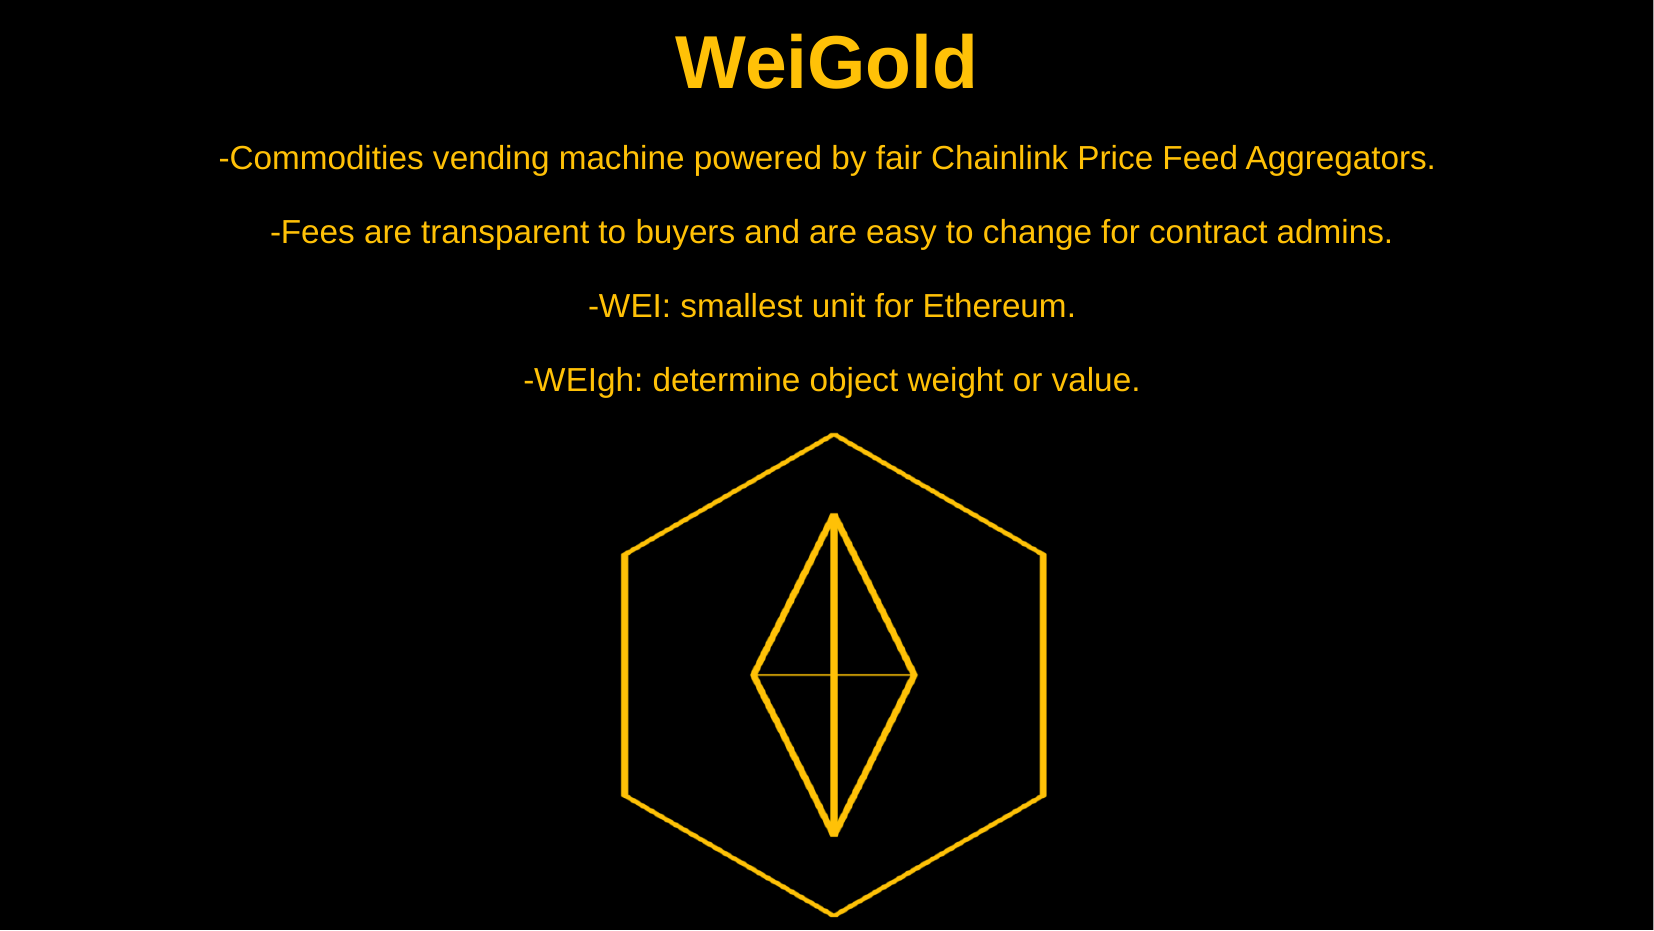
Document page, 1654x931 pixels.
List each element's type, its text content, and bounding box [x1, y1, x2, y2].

picture [616, 481, 1051, 923]
title WeiGold [82, 0, 1571, 131]
text_box -Commodities vending machine powered by fair Chainlink Price Feed Aggregators. -Fees are transparent to buyers and are easy to change for contract admins. -WEI: smallest unit for Ethereum. -WEIgh: determine object weight or value. [30, 131, 1636, 481]
